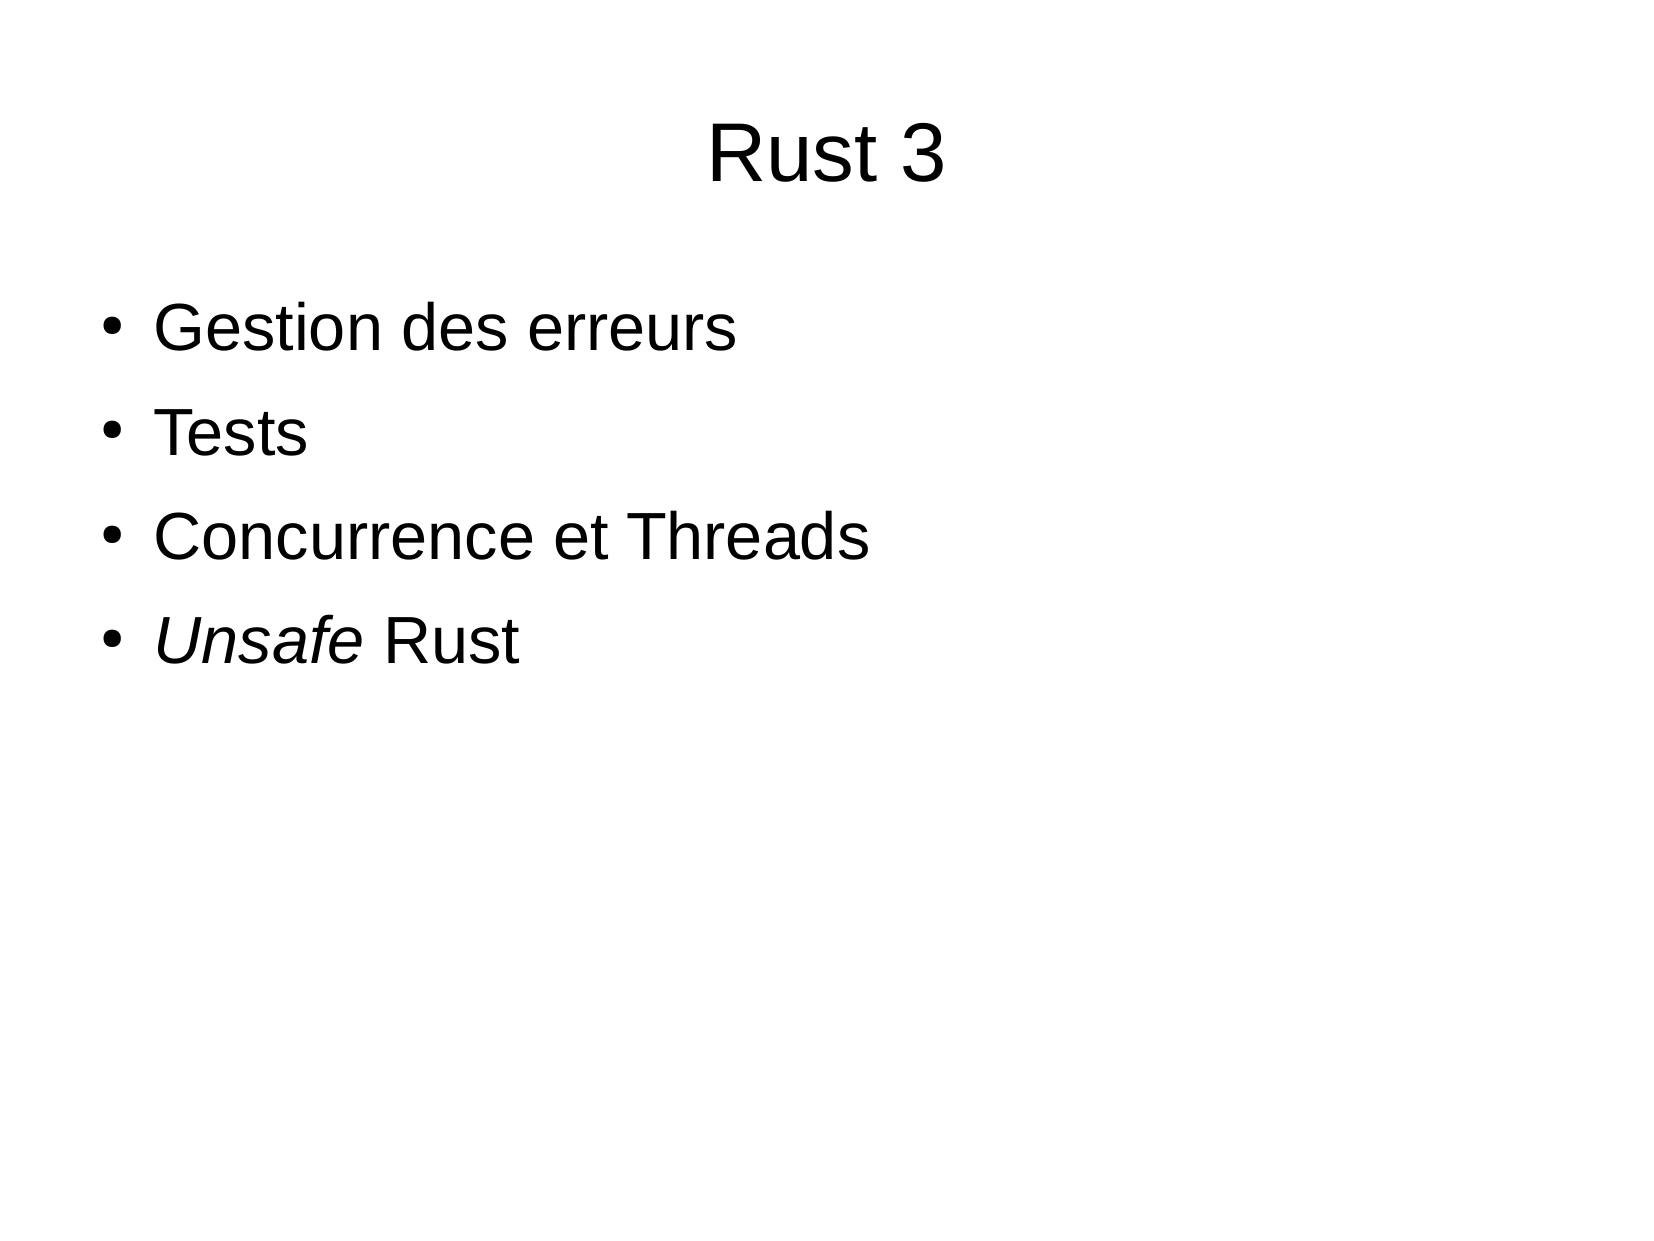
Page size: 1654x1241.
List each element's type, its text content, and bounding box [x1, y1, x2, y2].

title Rust 3 [82, 49, 1571, 257]
list Gestion des erreurs Tests Concurrence et Threads Unsafe Rust [82, 290, 1571, 1010]
